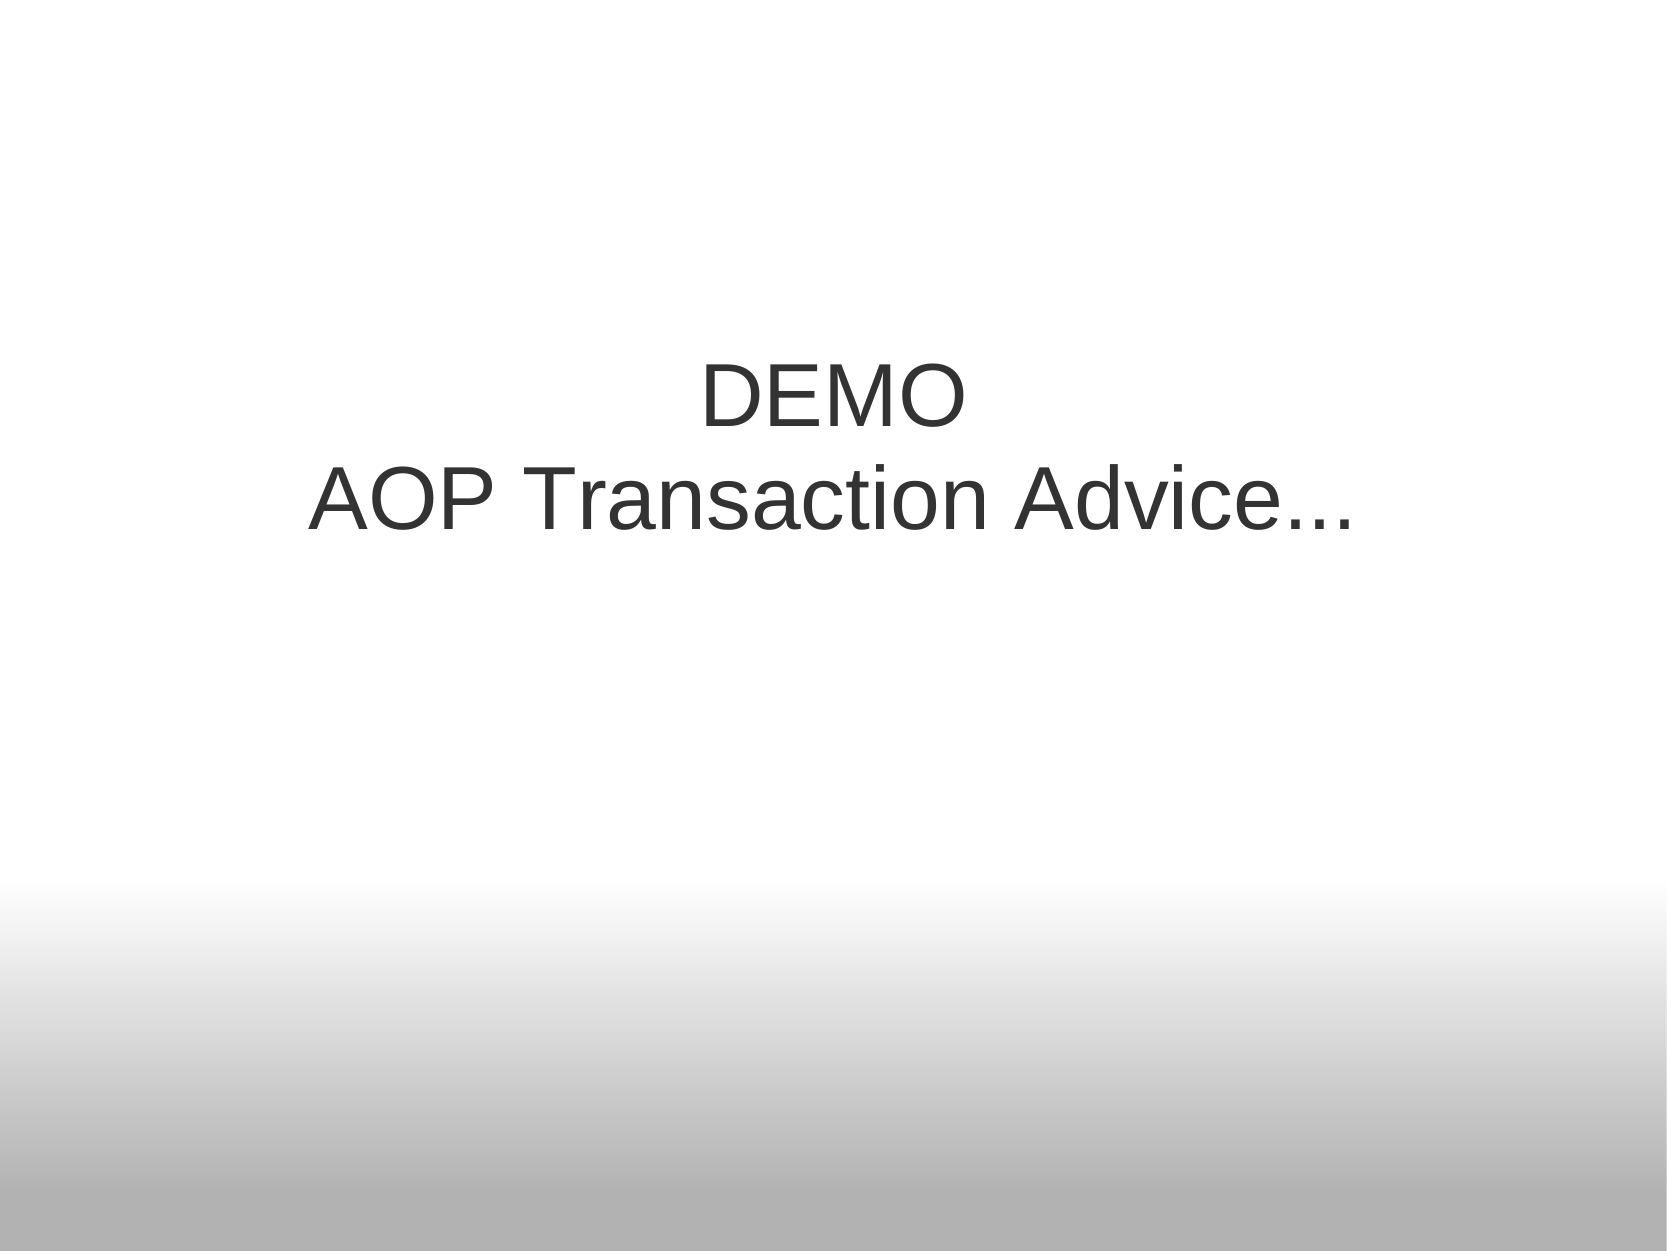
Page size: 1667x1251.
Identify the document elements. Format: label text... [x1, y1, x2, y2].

title DEMO AOP Transaction Advice... [40, 345, 1627, 550]
picture [0, 0, 1667, 1251]
